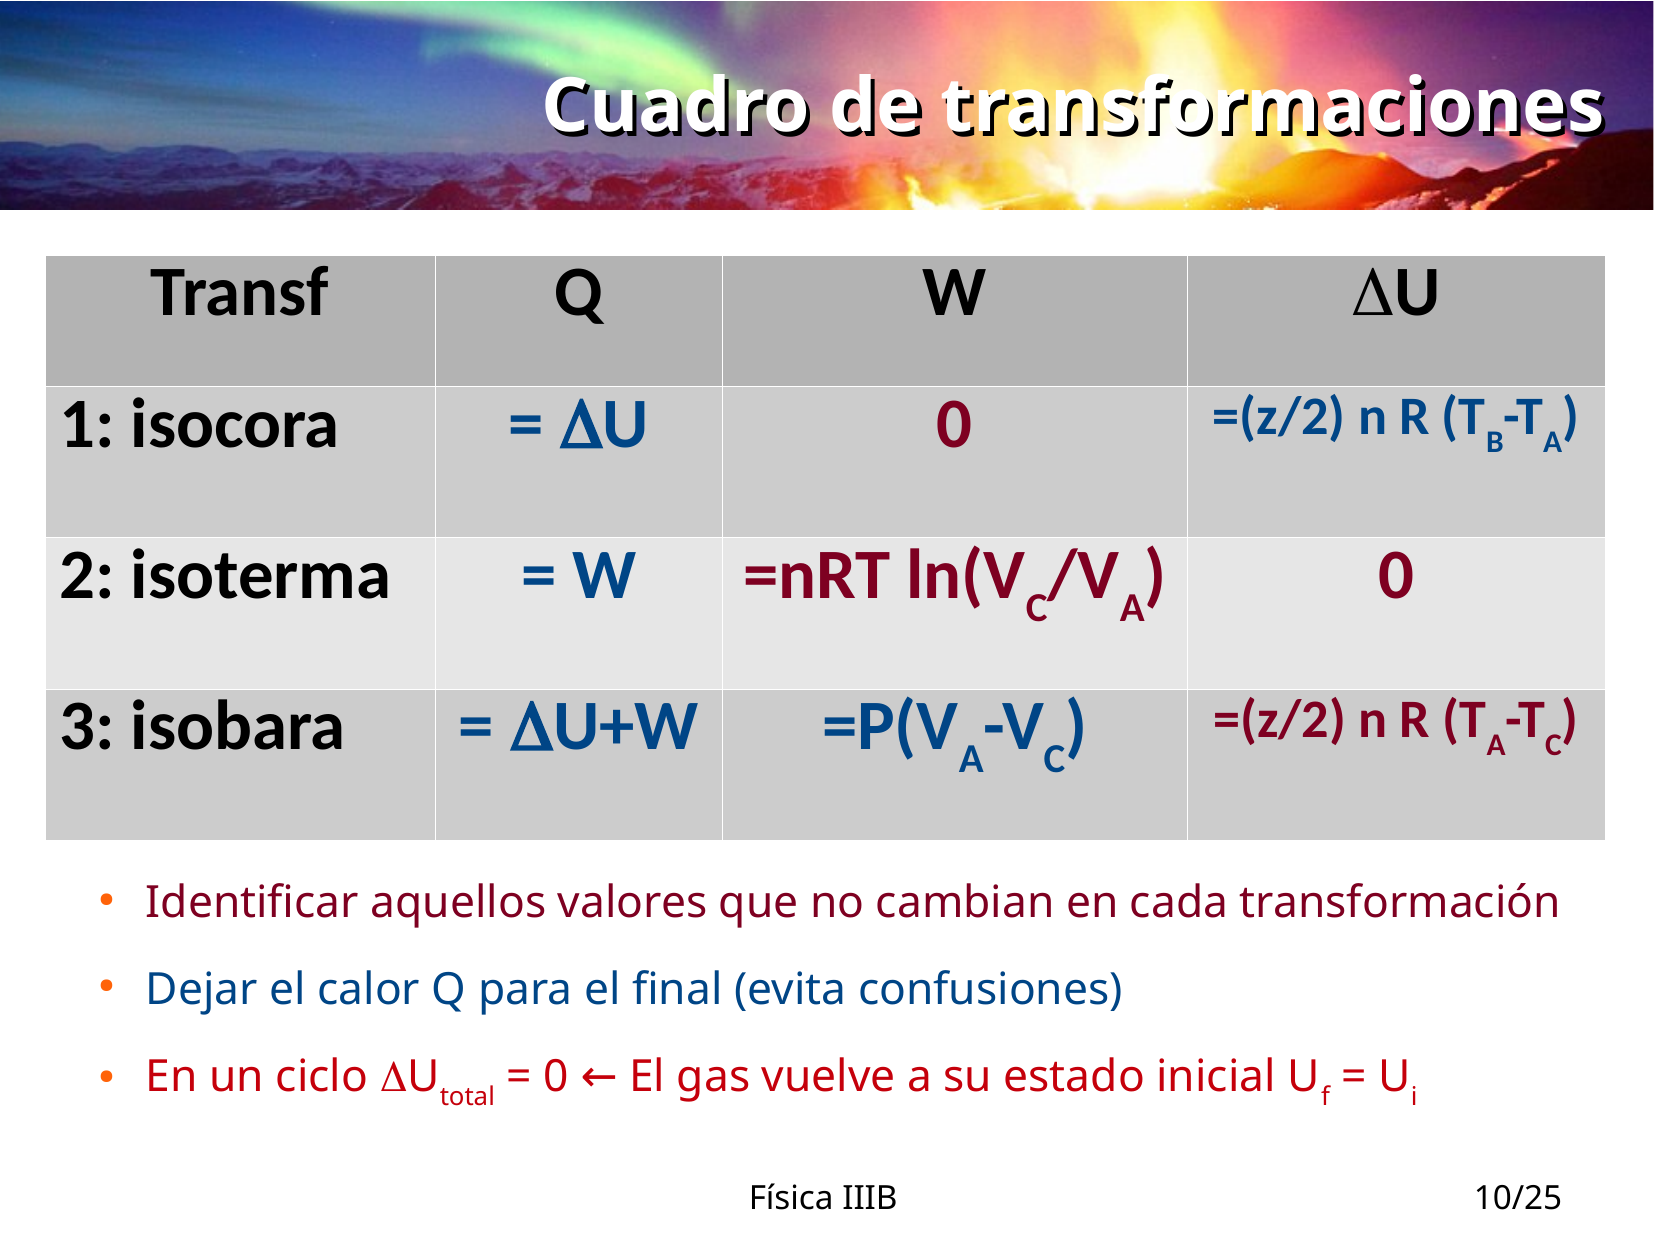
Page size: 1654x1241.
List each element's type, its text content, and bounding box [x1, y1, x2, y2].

table_cell =P(VA-VC) [723, 690, 1187, 840]
table_cell = W [436, 538, 722, 689]
table_cell = DU+W [436, 690, 722, 840]
picture [0, 1, 1654, 210]
table_cell =(z/2) n R (TB-TA) [1188, 387, 1605, 537]
list Identificar aquellos valores que no cambian en cada transformación Dejar el calor Q para el final (evita confusiones) En un ciclo DUtotal = 0 ← El gas vuelve a su estado inicial Uf = Ui [82, 870, 1571, 1156]
table_cell = DU [436, 387, 722, 537]
title Cuadro de transformaciones [45, 15, 1606, 191]
table_cell =nRT ln(VC/VA) [723, 538, 1187, 689]
table_cell 0 [723, 387, 1187, 537]
table_header W [723, 256, 1187, 386]
table_cell 3: isobara [46, 690, 435, 840]
table_header DU [1188, 256, 1605, 386]
table_header Transf [46, 256, 435, 386]
table_header Q [436, 256, 722, 386]
table_cell 1: isocora [46, 387, 435, 537]
table_cell 0 [1188, 538, 1605, 689]
table_cell =(z/2) n R (TA-TC) [1188, 690, 1605, 840]
table_cell 2: isoterma [46, 538, 435, 689]
